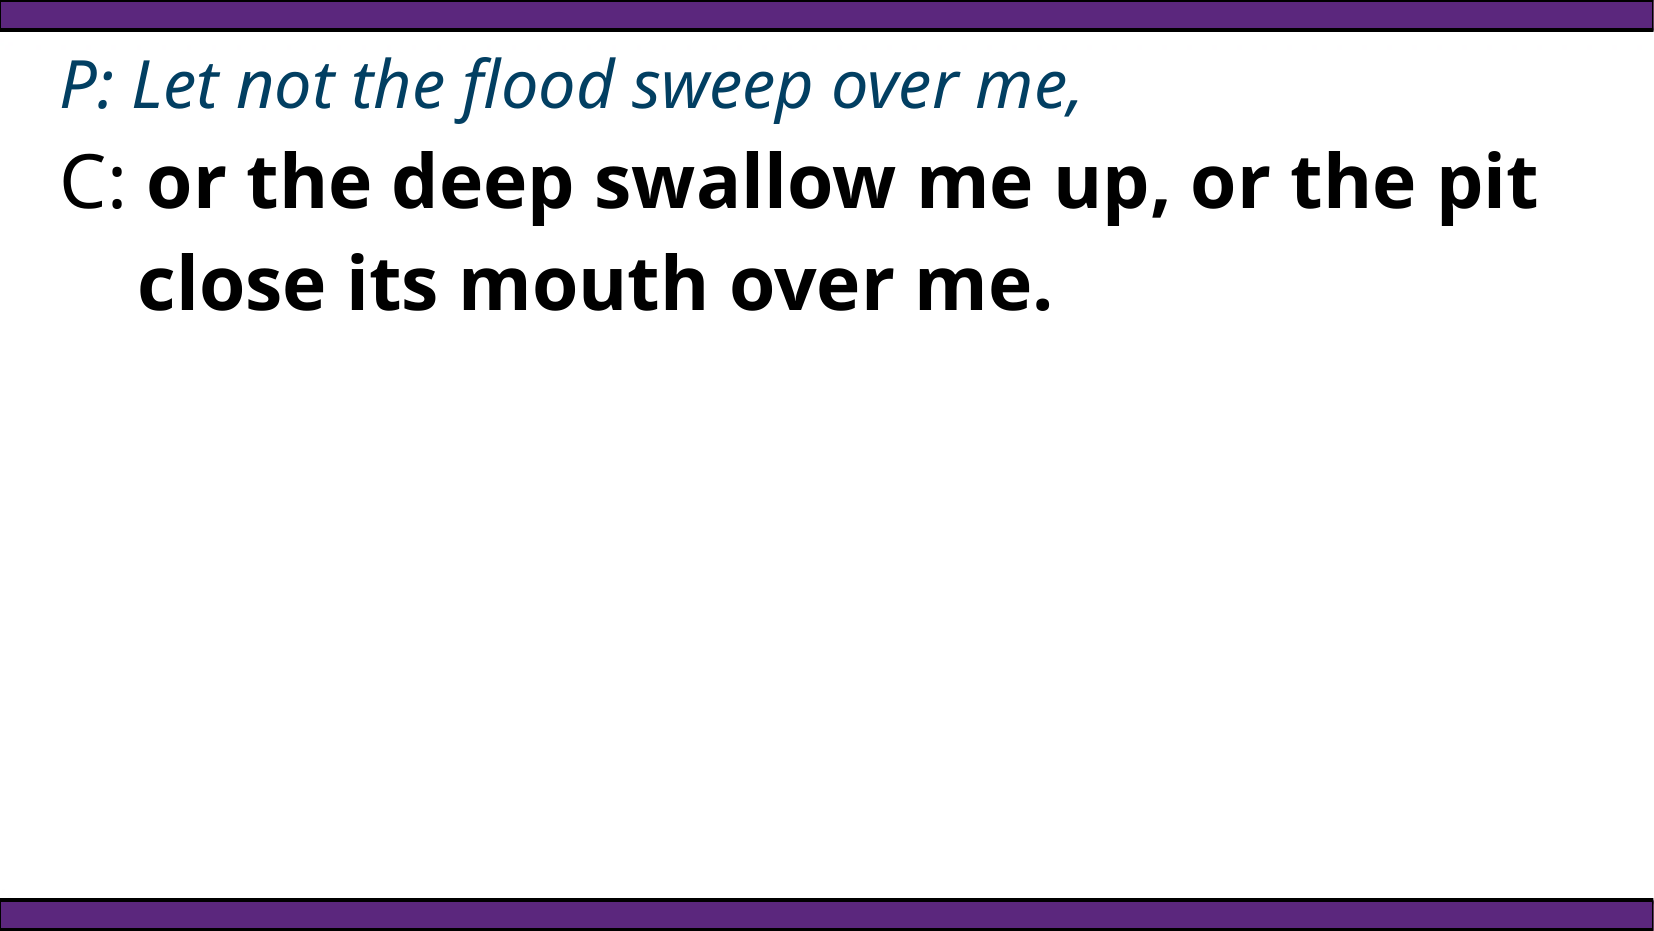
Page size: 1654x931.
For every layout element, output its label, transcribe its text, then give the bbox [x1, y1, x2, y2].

text_box P: Let not the flood sweep over me, C: or the deep swallow me up, or the pit close its mouth over me. [45, 30, 1606, 348]
text_box [0, 900, 1654, 931]
text_box [0, 0, 1654, 31]
picture [0, 31, 1654, 900]
